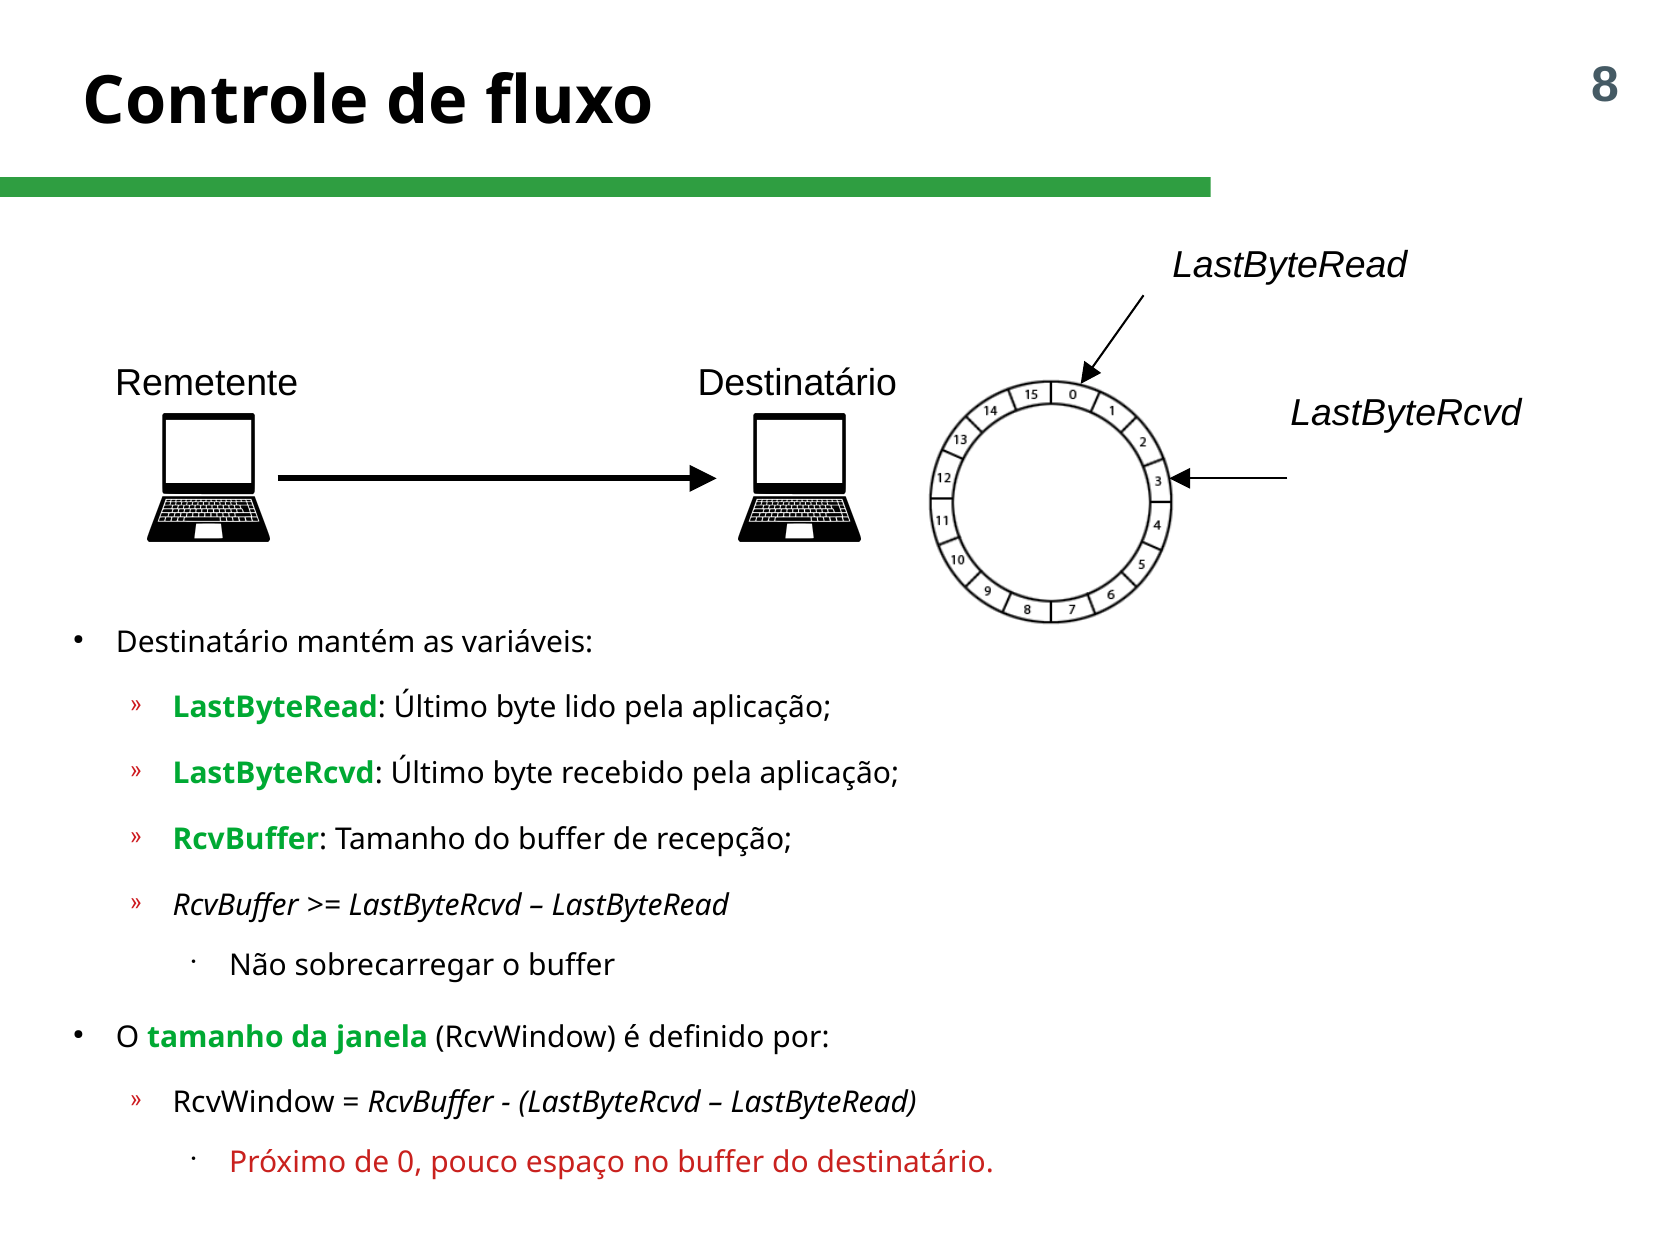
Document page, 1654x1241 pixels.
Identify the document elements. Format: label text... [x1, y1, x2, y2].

picture [903, 354, 1199, 620]
title Controle de fluxo [82, 0, 1152, 202]
text_box Remetente [88, 354, 325, 414]
text_box LastByteRcvd [1275, 383, 1571, 443]
picture [147, 414, 270, 542]
picture [738, 414, 861, 542]
text_box LastByteRead [1157, 236, 1453, 296]
list Destinatário mantém as variáveis: LastByteRead: Último byte lido pela aplicação; LastByteRcvd: Último byte recebido pela aplicação; RcvBuffer: Tamanho do buffer de recepção; RcvBuffer >= LastByteRcvd – LastByteRead Não sobrecarregar o buffer O tamanho da janela (RcvWindow) é definido por: RcvWindow = RcvBuffer - (LastByteRcvd – LastByteRead) Próximo de 0, pouco espaço no buffer do destinatário. [59, 620, 1548, 1182]
text_box Destinatário [679, 354, 916, 414]
